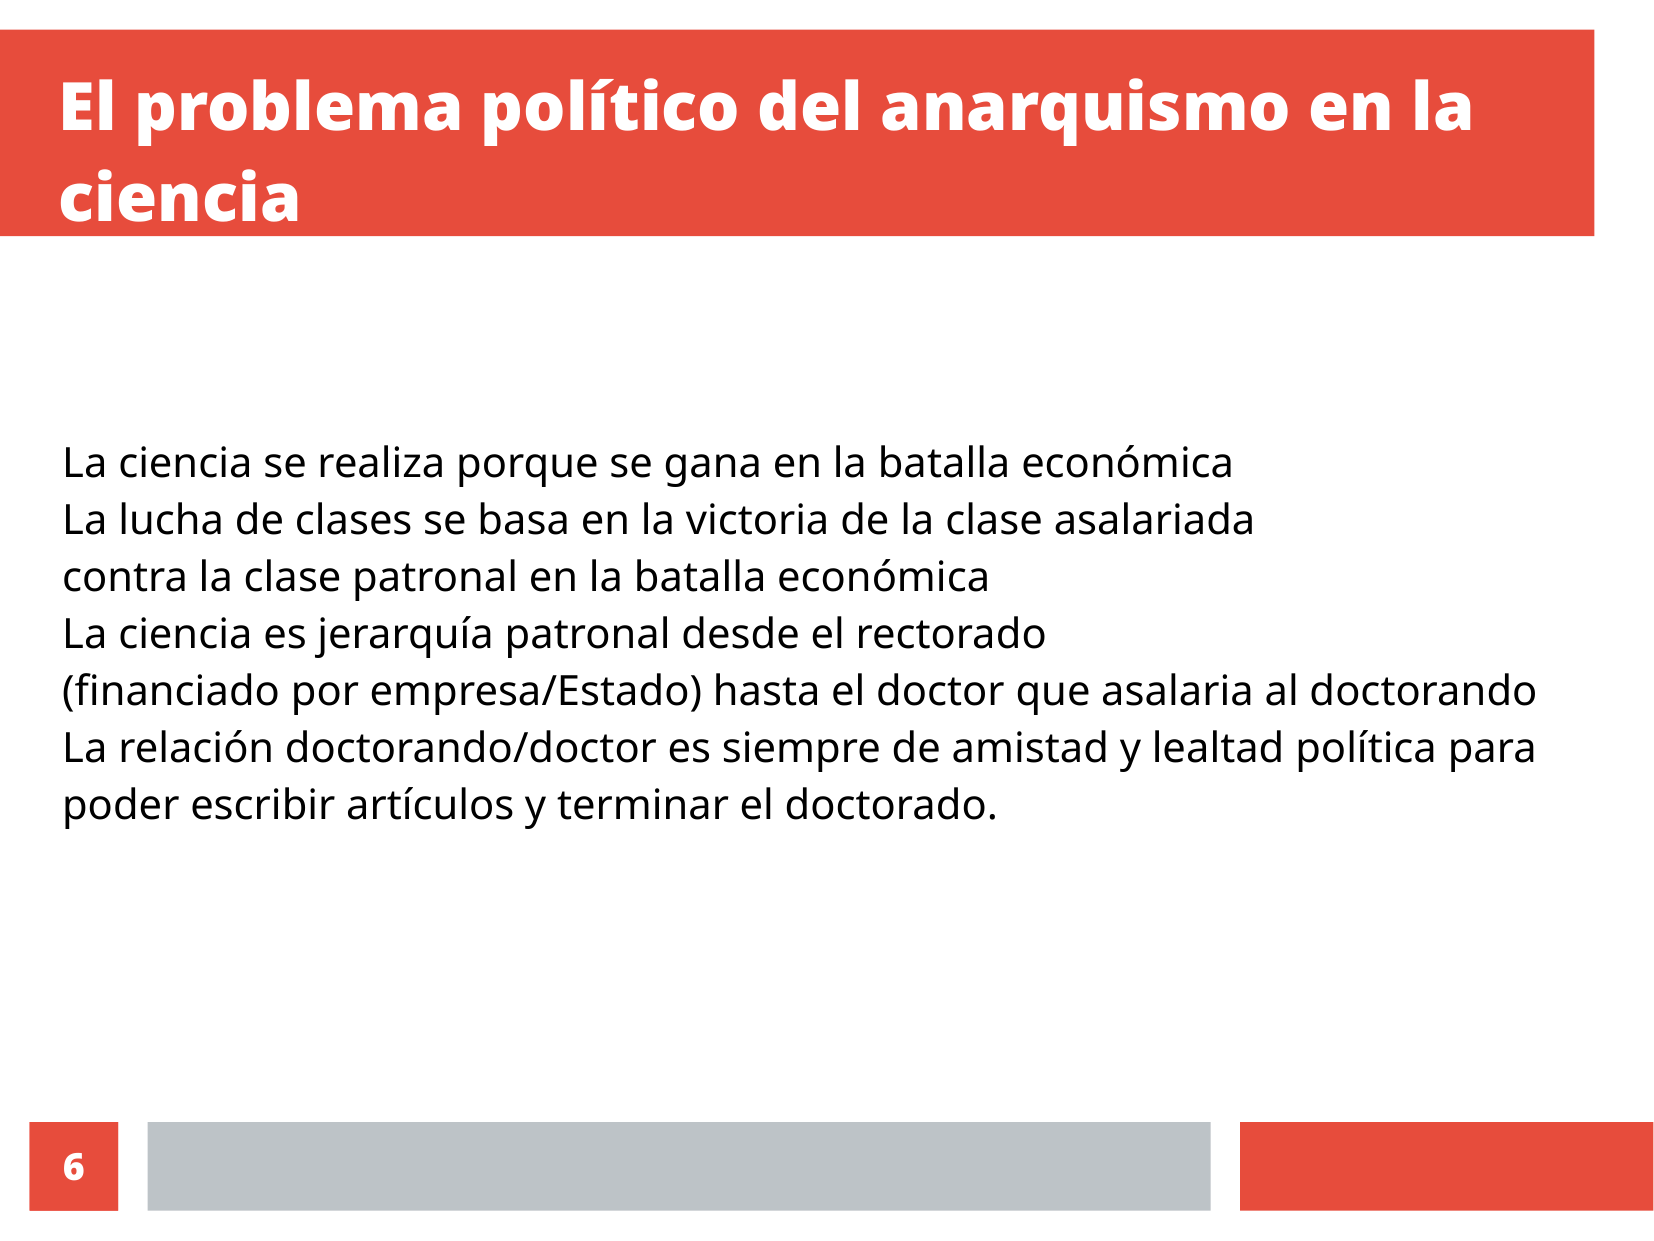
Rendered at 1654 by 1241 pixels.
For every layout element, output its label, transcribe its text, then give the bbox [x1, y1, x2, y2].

text_box La ciencia se realiza porque se gana en la batalla económica La lucha de clases se basa en la victoria de la clase asalariada contra la clase patronal en la batalla económica La ciencia es jerarquía patronal desde el rectorado (financiado por empresa/Estado) hasta el doctor que asalaria al doctorando La relación doctorando/doctor es siempre de amistad y lealtad política para poder escribir artículos y terminar el doctorado. [47, 425, 1619, 828]
title El problema político del anarquismo en la ciencia [59, 59, 1595, 207]
